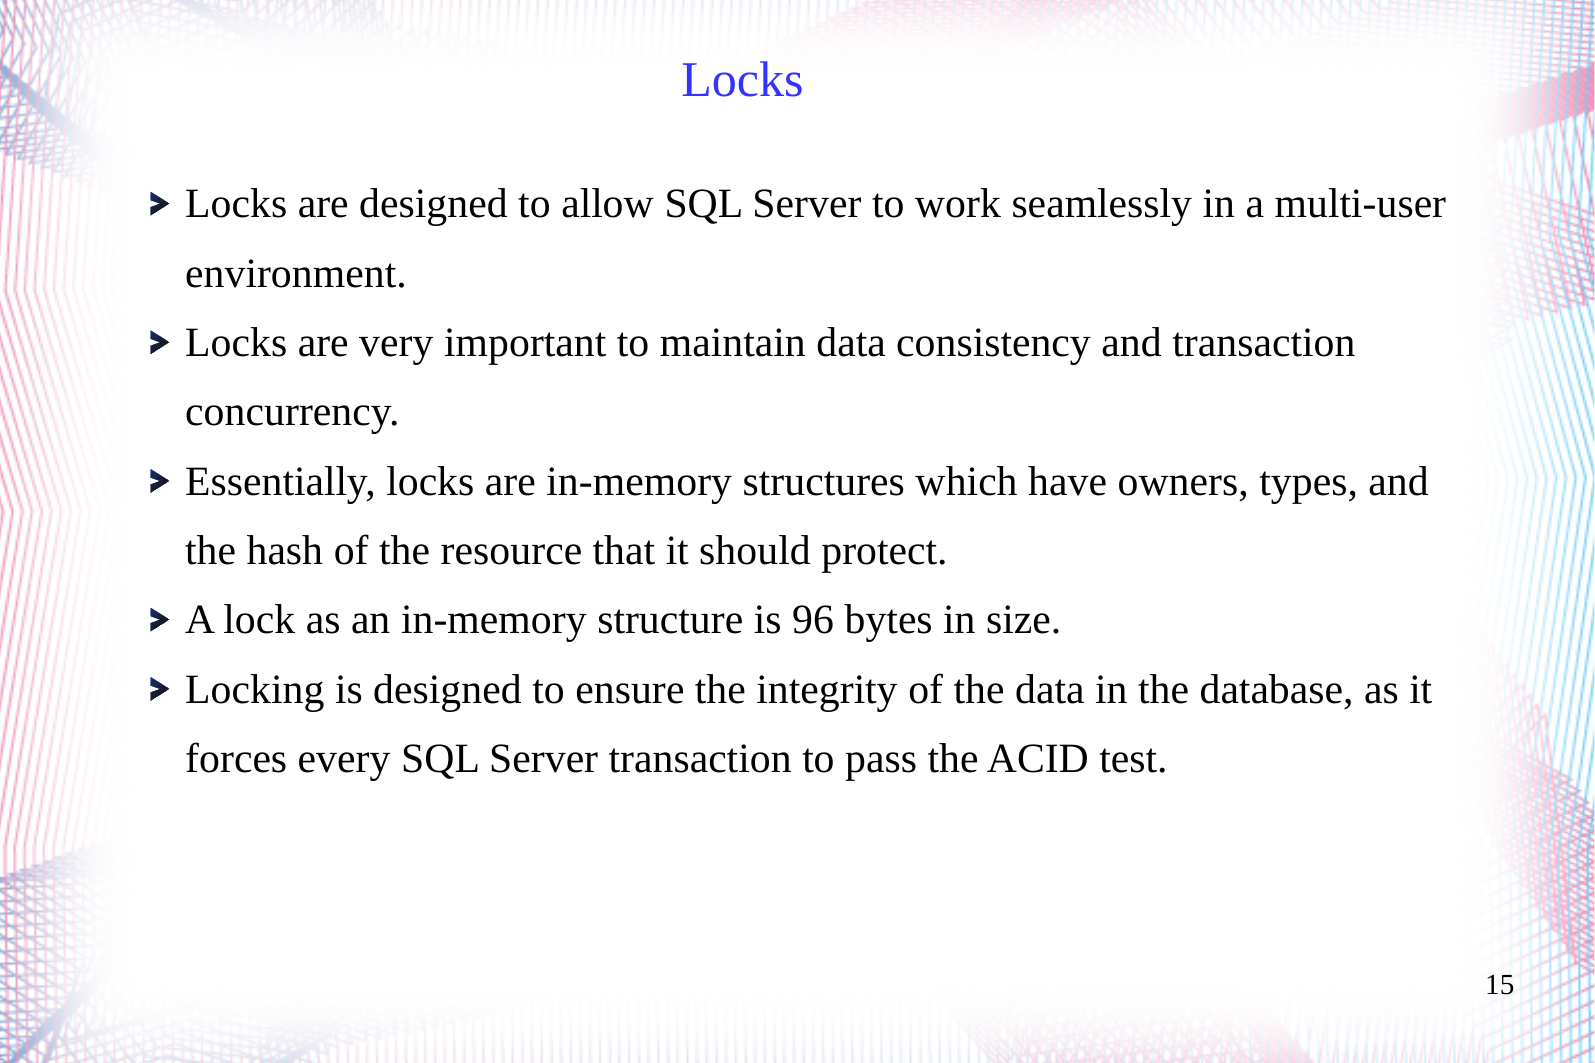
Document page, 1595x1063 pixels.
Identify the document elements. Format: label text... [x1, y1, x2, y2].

text_box Locks are designed to allow SQL Server to work seamlessly in a multi-user environment. Locks are very important to maintain data consistency and transaction concurrency. Essentially, locks are in-memory structures which have owners, types, and the hash of the resource that it should protect. A lock as an in-memory structure is 96 bytes in size. Locking is designed to ensure the integrity of the data in the database, as it forces every SQL Server transaction to pass the ACID test. [135, 150, 1486, 776]
text_box Locks [345, 45, 1141, 117]
picture [0, 0, 1595, 1063]
